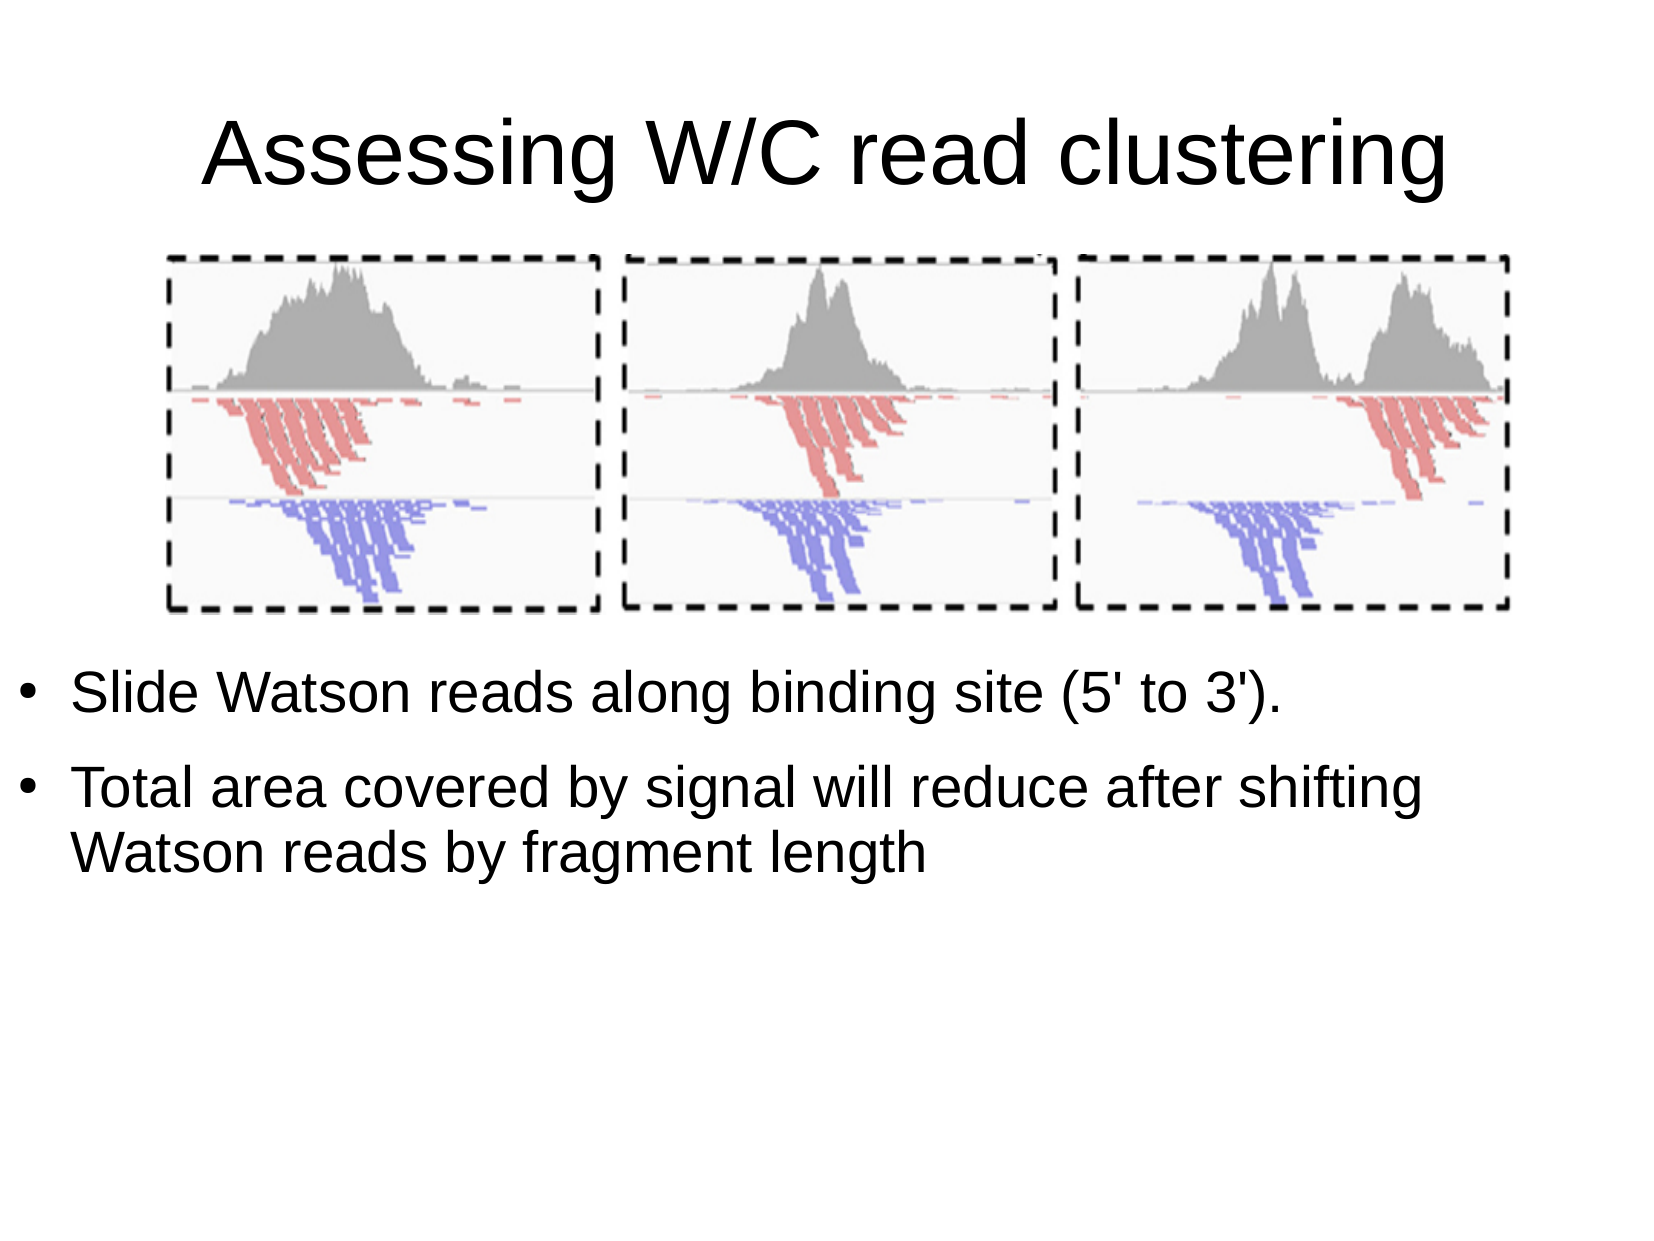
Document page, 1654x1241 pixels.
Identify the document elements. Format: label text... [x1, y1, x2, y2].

title Assessing W/C read clustering [82, 49, 1571, 257]
list Slide Watson reads along binding site (5' to 3'). Total area covered by signal will reduce after shifting Watson reads by fragment length [0, 660, 1621, 1241]
picture [165, 254, 1516, 616]
